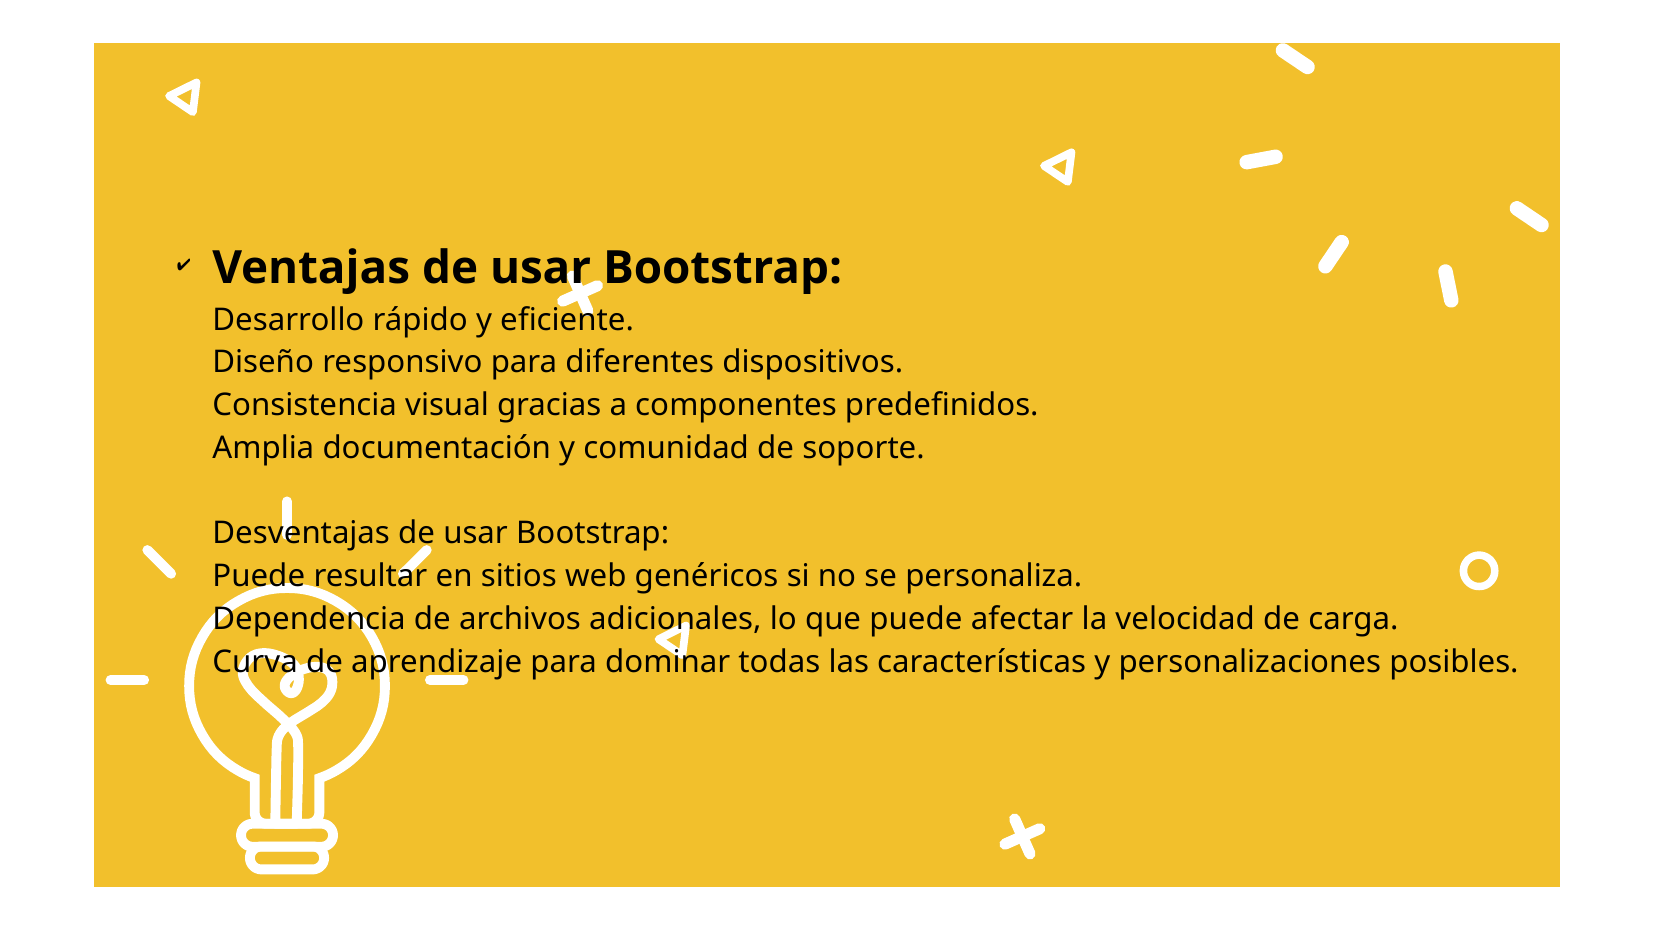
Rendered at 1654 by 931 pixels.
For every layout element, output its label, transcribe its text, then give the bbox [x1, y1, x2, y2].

title Ventajas de usar Bootstrap: Desarrollo rápido y eficiente. Diseño responsivo para diferentes dispositivos. Consistencia visual gracias a componentes predefinidos. Amplia documentación y comunidad de soporte. Desventajas de usar Bootstrap: Puede resultar en sitios web genéricos si no se personaliza. Dependencia de archivos adicionales, lo que puede afectar la velocidad de carga. Curva de aprendizaje para dominar todas las características y personalizaciones posibles. [177, 88, 1595, 827]
